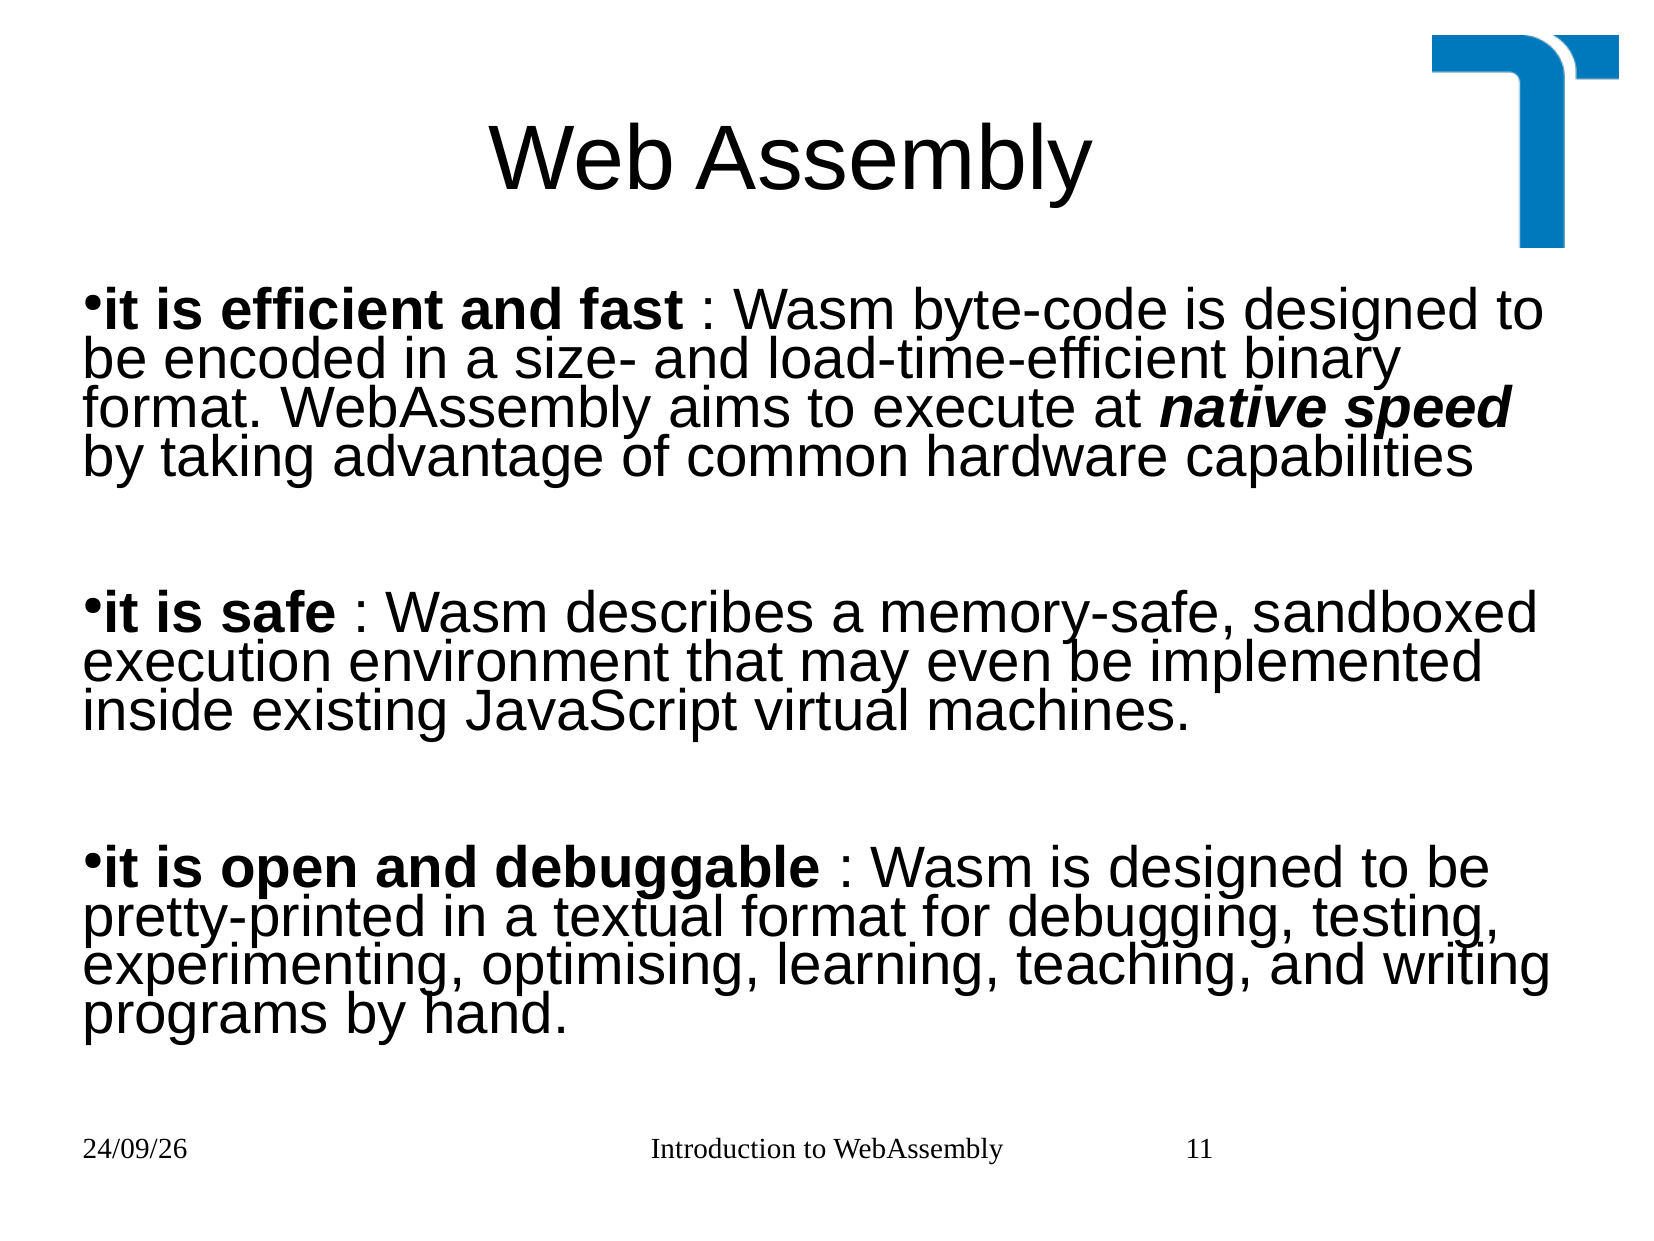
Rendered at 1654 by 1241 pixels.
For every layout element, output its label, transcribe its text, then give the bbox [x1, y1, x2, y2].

text_box [1185, 1129, 1571, 1216]
text_box Introduction to WebAssembly [565, 1129, 1090, 1216]
text_box 07/09/2017 [82, 1129, 468, 1216]
list it is efficient and fast : Wasm byte-code is designed to be encoded in a size- and load-time-efficient binary format. WebAssembly aims to execute at native speed by taking advantage of common hardware capabilities it is safe : Wasm describes a memory-safe, sandboxed execution environment that may even be implemented inside existing JavaScript virtual machines. it is open and debuggable : Wasm is designed to be pretty-printed in a textual format for debugging, testing, experimenting, optimising, learning, teaching, and writing programs by hand. [82, 290, 1571, 1075]
title Web Assembly [82, 49, 1501, 257]
